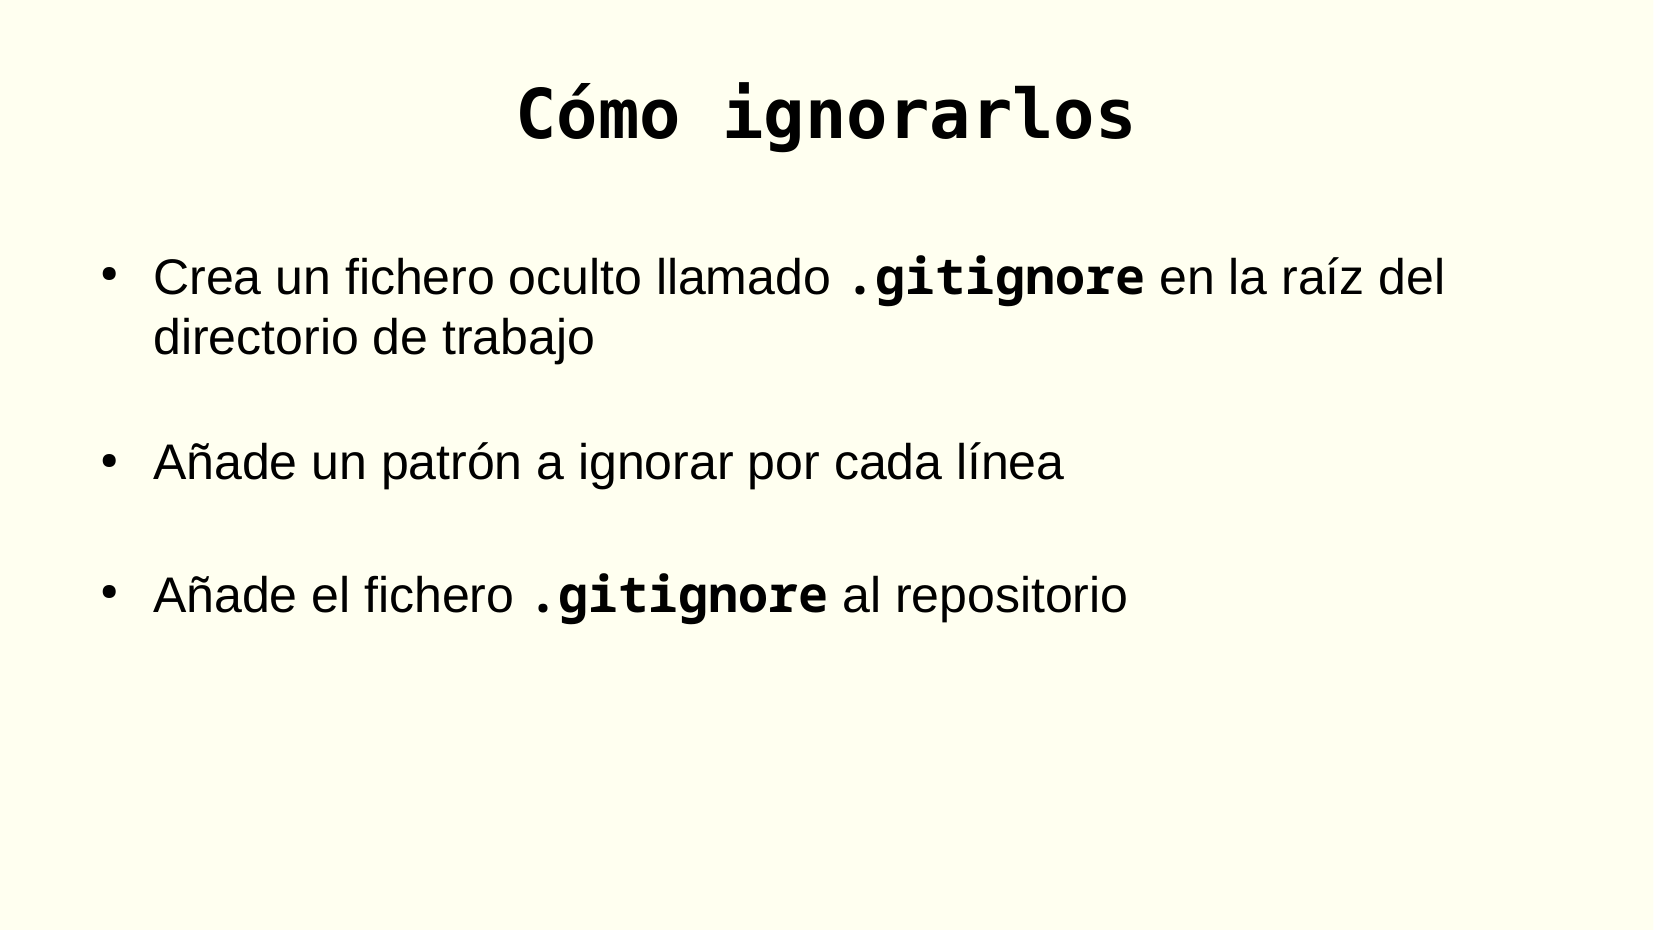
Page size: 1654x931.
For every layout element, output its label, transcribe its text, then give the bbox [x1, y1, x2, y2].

list Crea un fichero oculto llamado .gitignore en la raíz del directorio de trabajo Añade un patrón a ignorar por cada línea Añade el fichero .gitignore al repositorio [82, 241, 1571, 781]
title Cómo ignorarlos [82, 37, 1571, 193]
